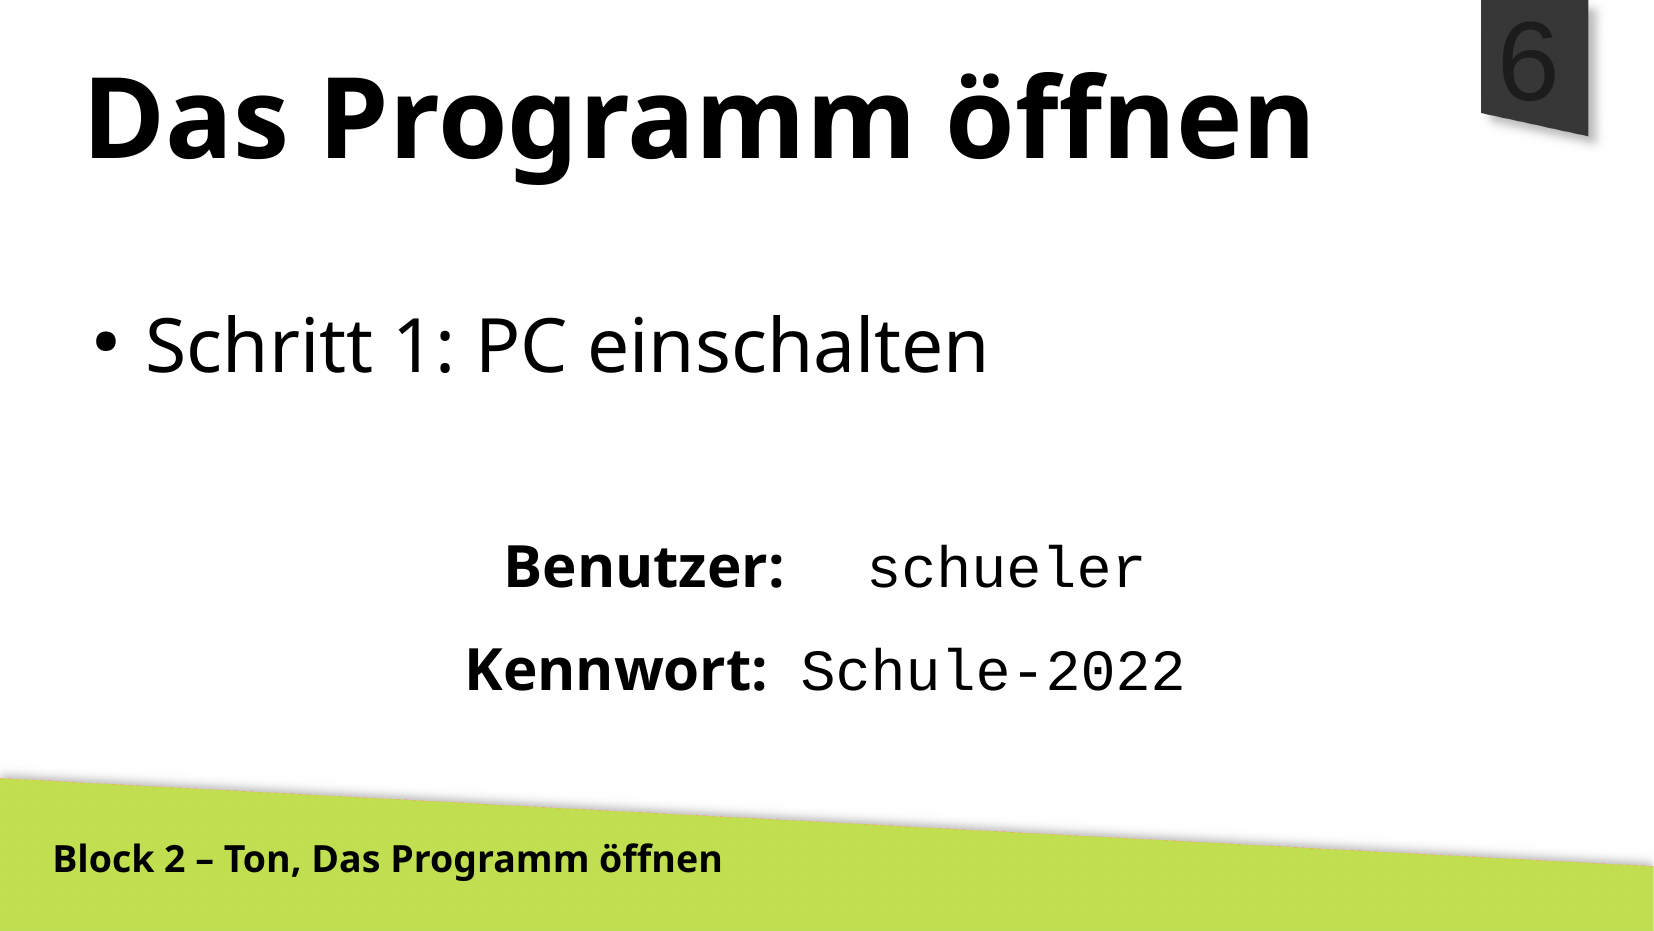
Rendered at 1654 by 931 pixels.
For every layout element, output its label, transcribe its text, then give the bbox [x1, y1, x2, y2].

text_box <Foliennummer> [900, 0, 1576, 132]
picture [0, 0, 1654, 931]
title Das Programm öffnen [82, 37, 1463, 193]
list Schritt 1: PC einschalten [75, 292, 1564, 413]
text_box Block 2 – Ton, Das Programm öffnen [37, 825, 863, 901]
text_box Benutzer: schueler Kennwort: Schule-2022 [300, 517, 1351, 751]
